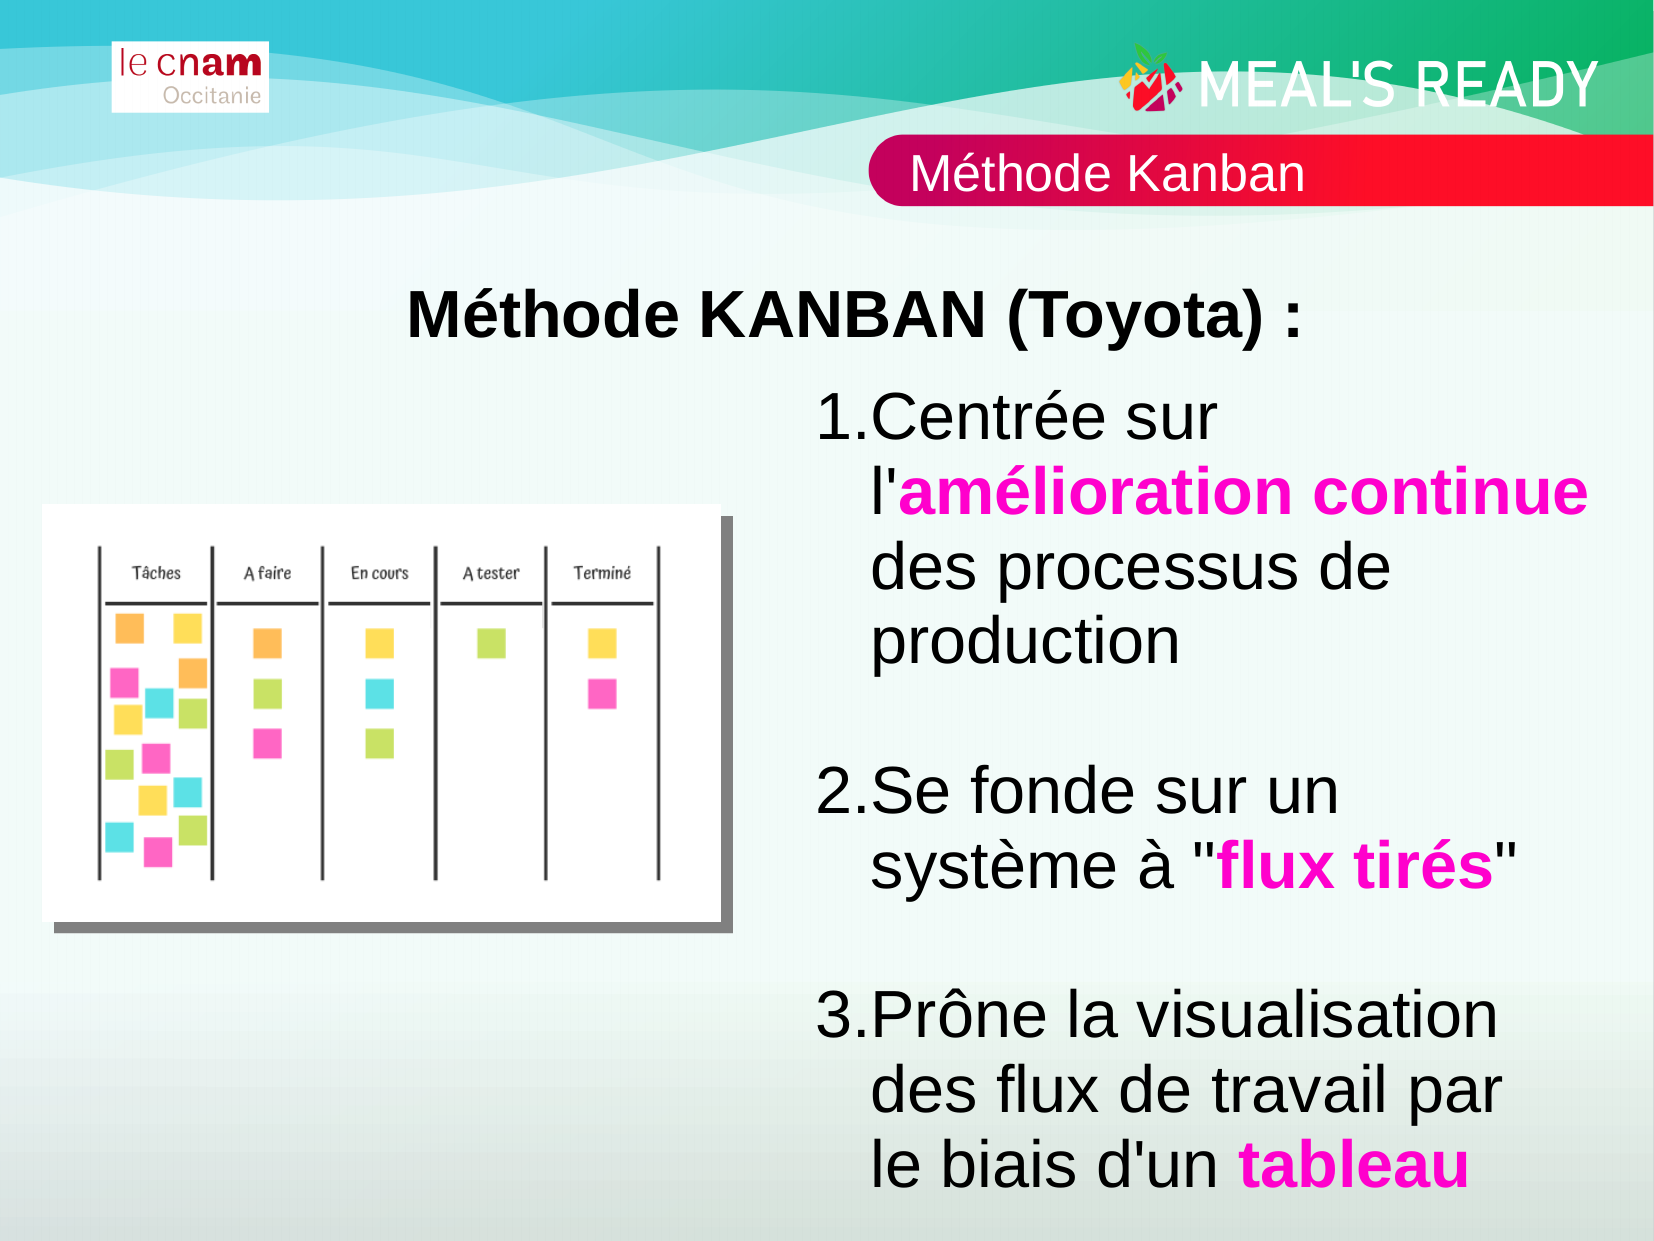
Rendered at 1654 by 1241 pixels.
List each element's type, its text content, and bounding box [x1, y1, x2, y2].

text_box Méthode KANBAN (Toyota) : [153, 236, 1560, 392]
picture [0, 0, 1654, 1241]
title Méthode Kanban [909, 121, 1654, 225]
text_box 1.Centrée sur l'amélioration continue des processus de production 2.Se fonde sur un système à "flux tirés" 3.Prône la visualisation des flux de travail par le biais d'un tableau [815, 366, 1607, 1241]
